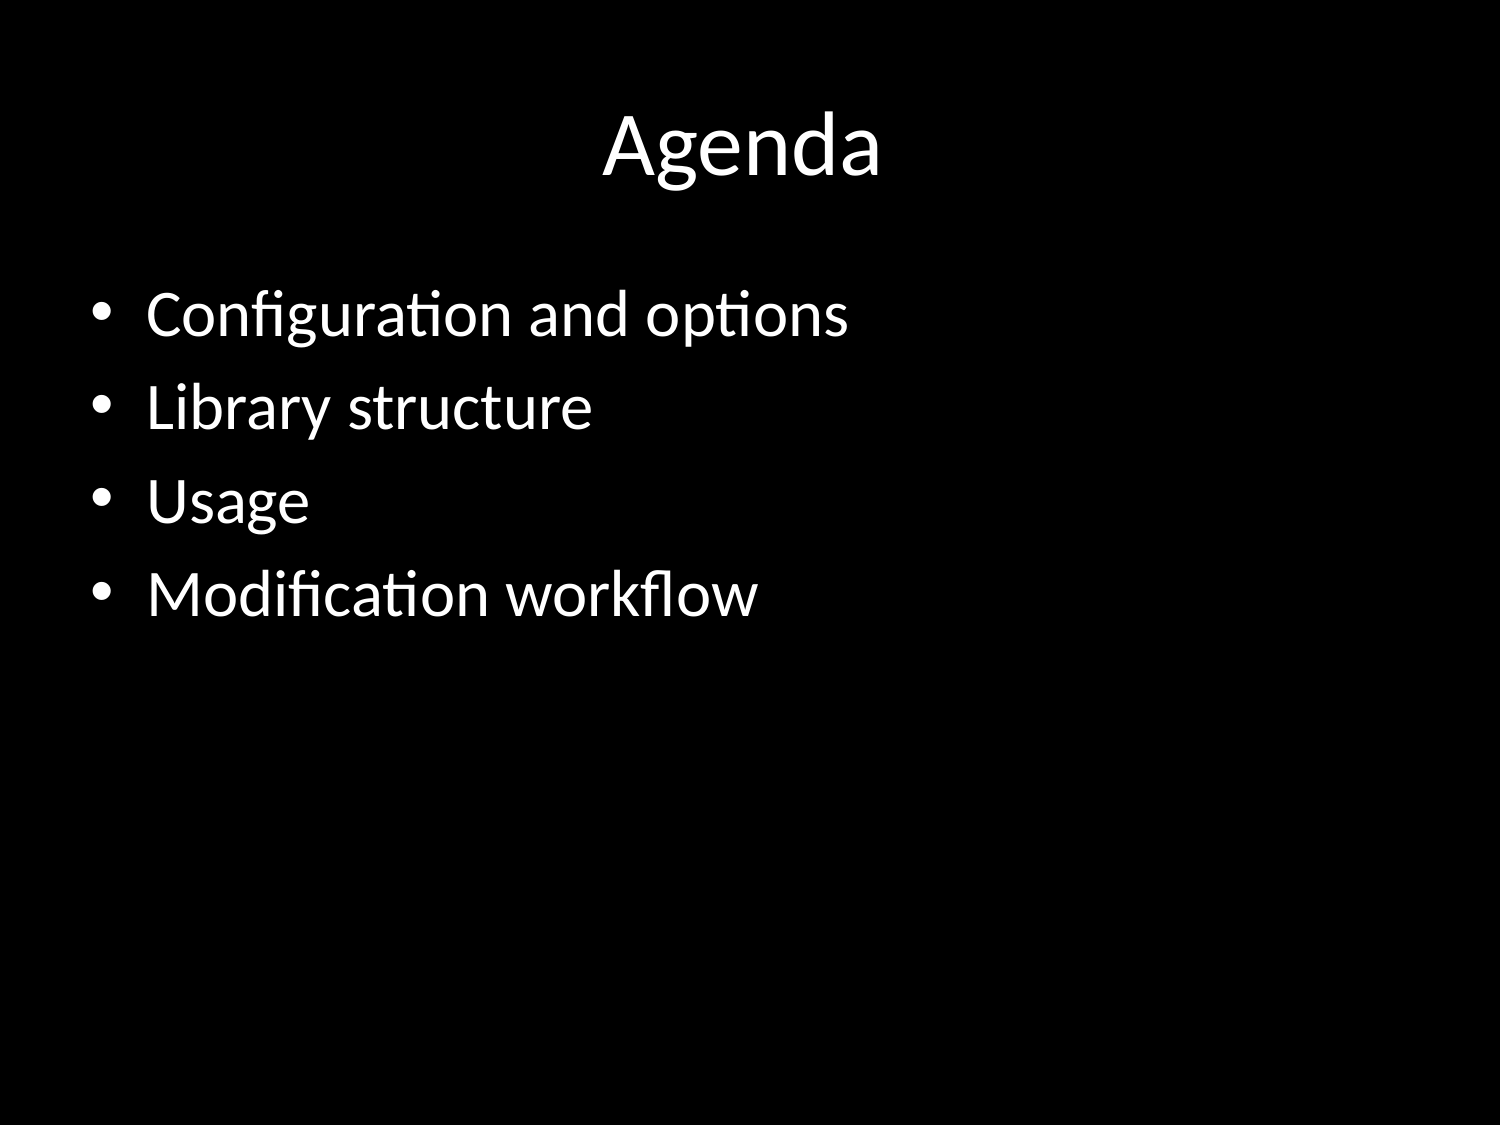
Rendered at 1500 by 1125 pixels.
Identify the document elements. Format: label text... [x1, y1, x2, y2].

title Agenda [75, 45, 1425, 233]
list Configuration and options Library structure Usage Modification workflow [75, 262, 1425, 1005]
